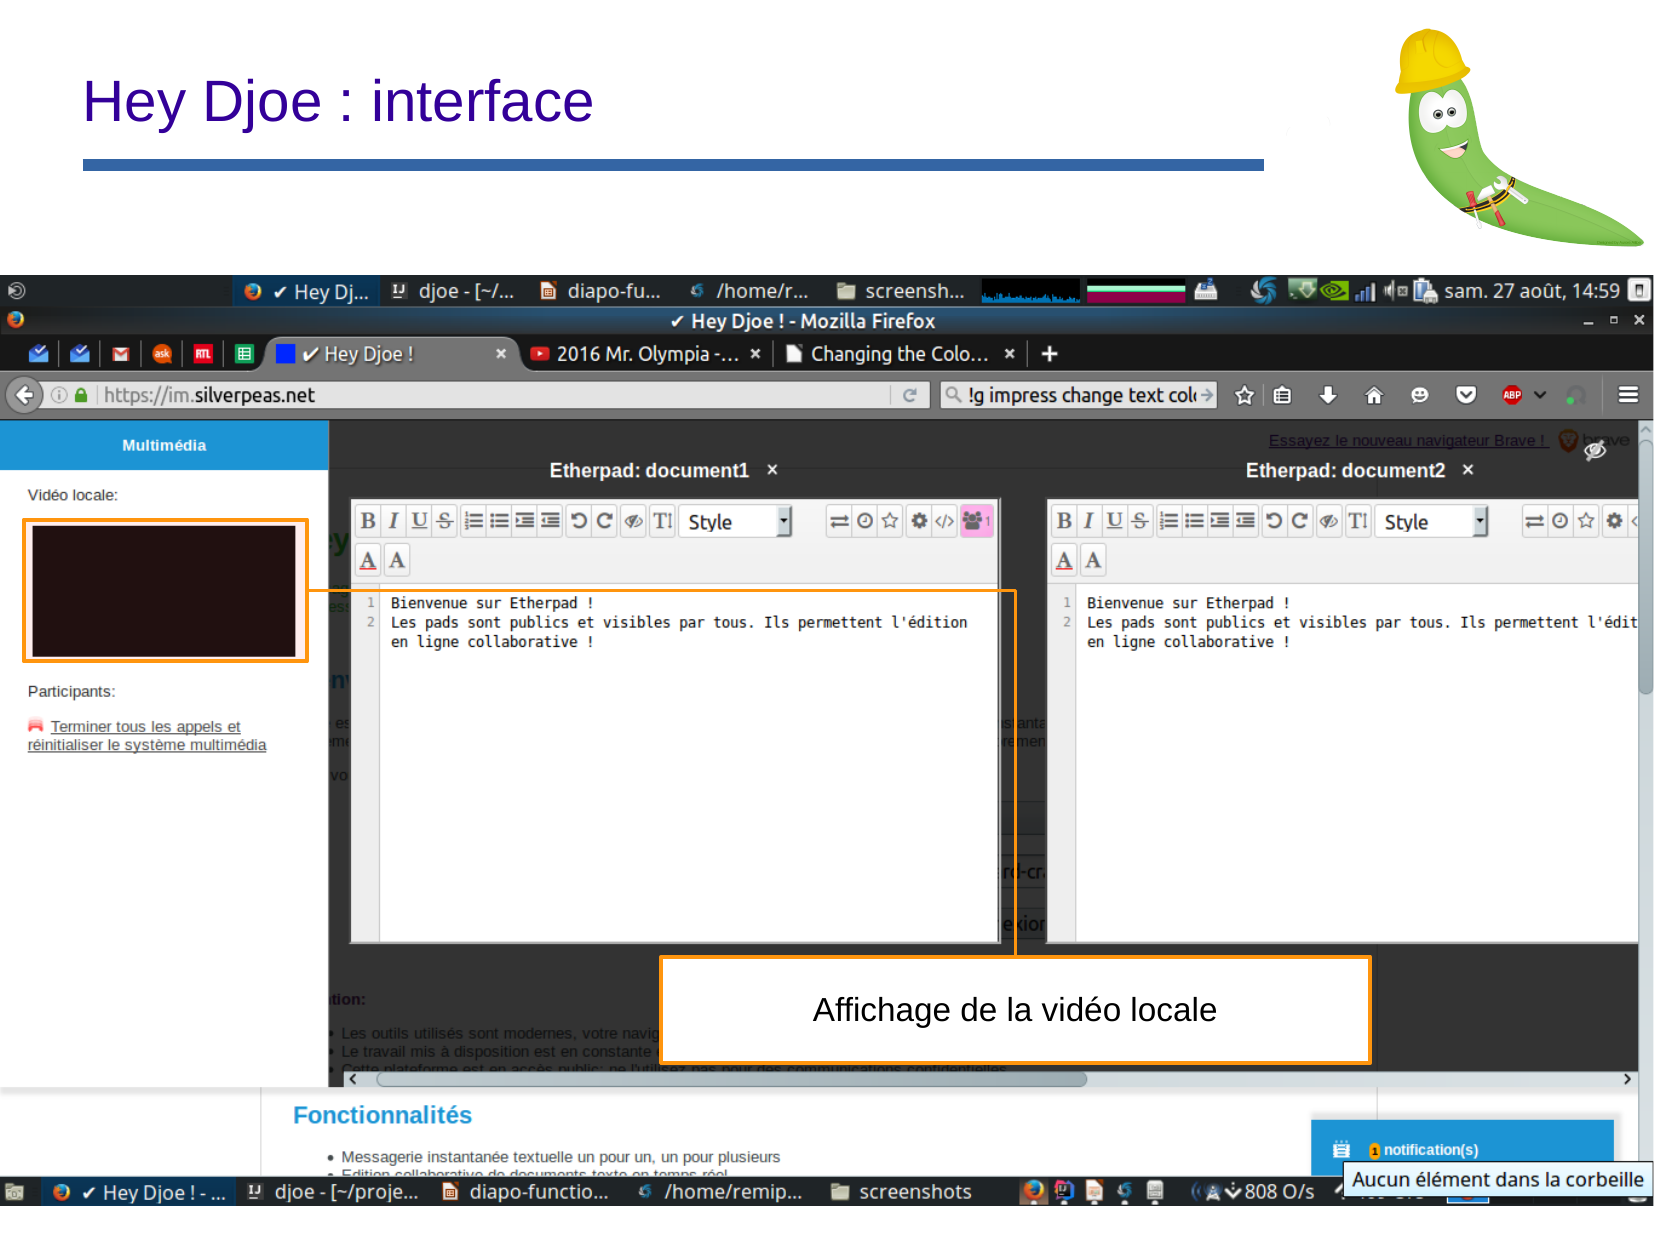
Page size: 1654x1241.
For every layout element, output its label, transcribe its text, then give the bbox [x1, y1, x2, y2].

title Hey Djoe : interface [82, 49, 1264, 154]
text_box Affichage de la vidéo locale [661, 956, 1371, 1063]
picture [0, 275, 1654, 1206]
picture [1286, 23, 1647, 248]
text_box [23, 519, 308, 662]
